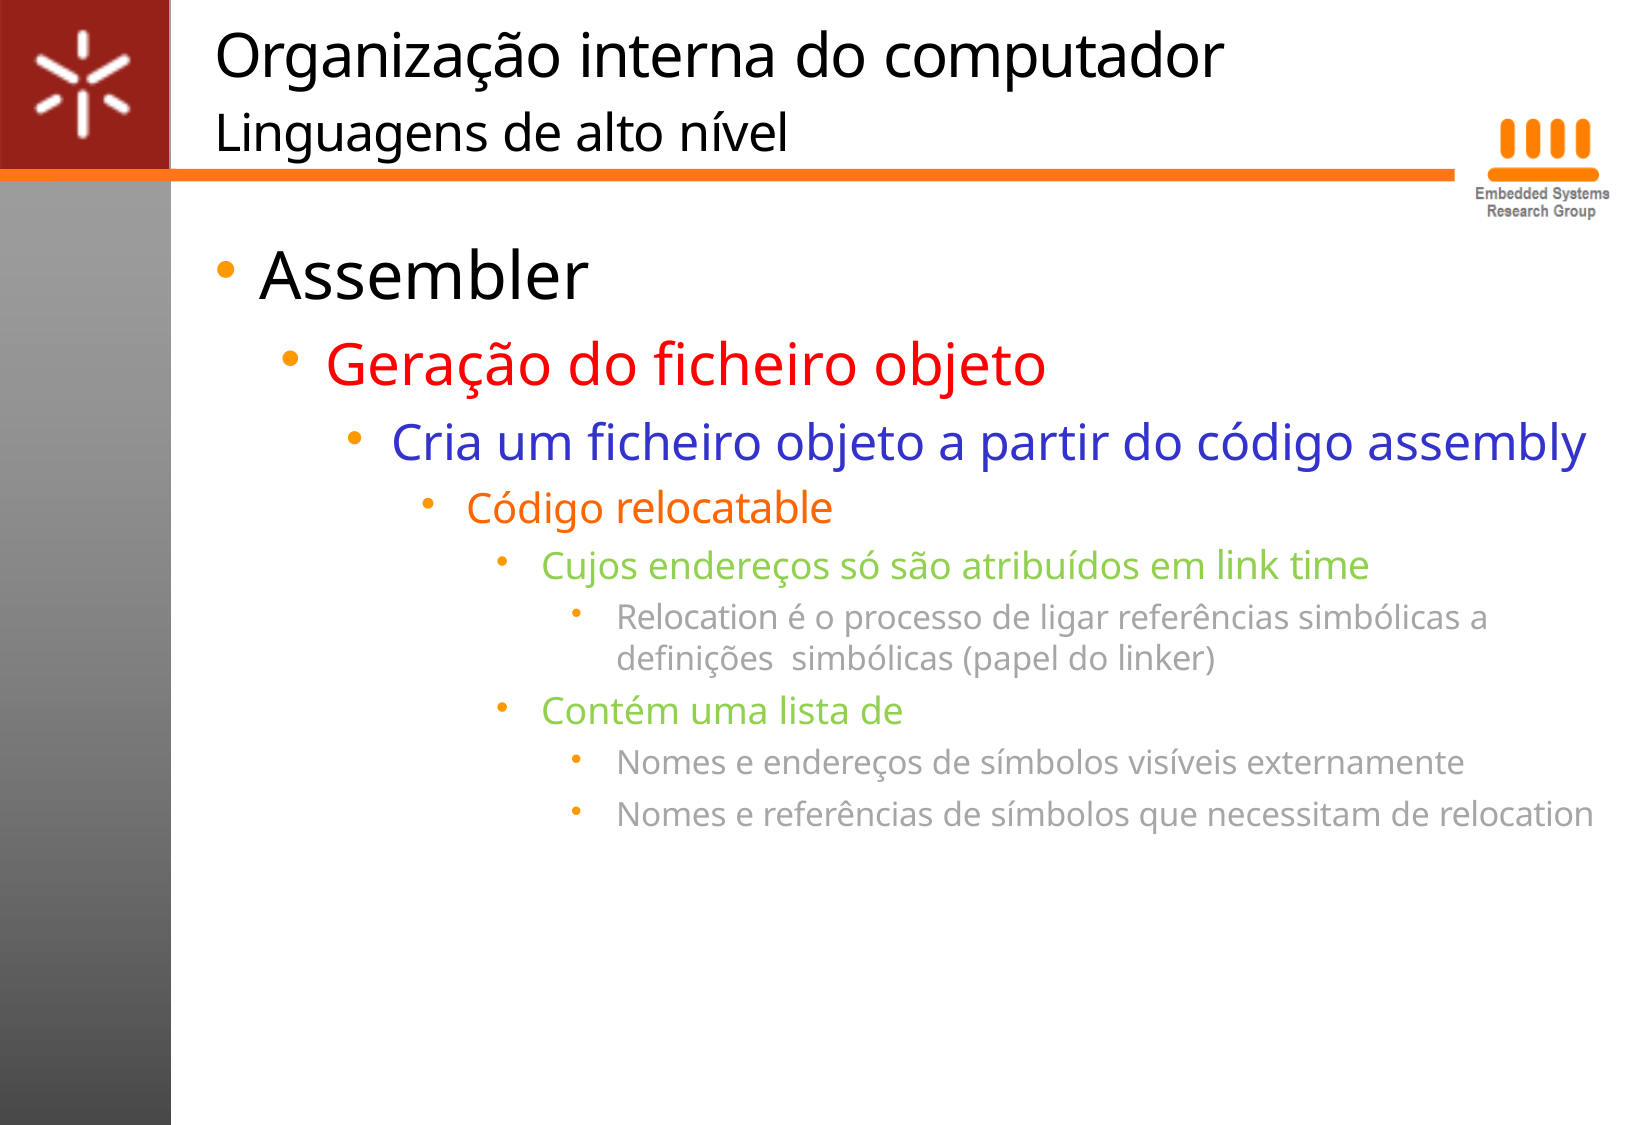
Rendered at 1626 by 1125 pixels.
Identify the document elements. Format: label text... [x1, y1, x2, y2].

picture [0, 182, 171, 1125]
text_box Assembler Geração do ficheiro objeto Cria um ficheiro objeto a partir do código assembly Código relocatable Cujos endereços só são atribuídos em link time Relocation é o processo de ligar referências simbólicas a definições simbólicas (papel do linker) Contém uma lista de Nomes e endereços de símbolos visíveis externamente Nomes e referências de símbolos que necessitam de relocation [212, 215, 1601, 834]
picture [1475, 118, 1610, 220]
picture [0, 0, 171, 169]
title Organização interna do computador Linguagens de alto nível [212, 16, 1312, 215]
